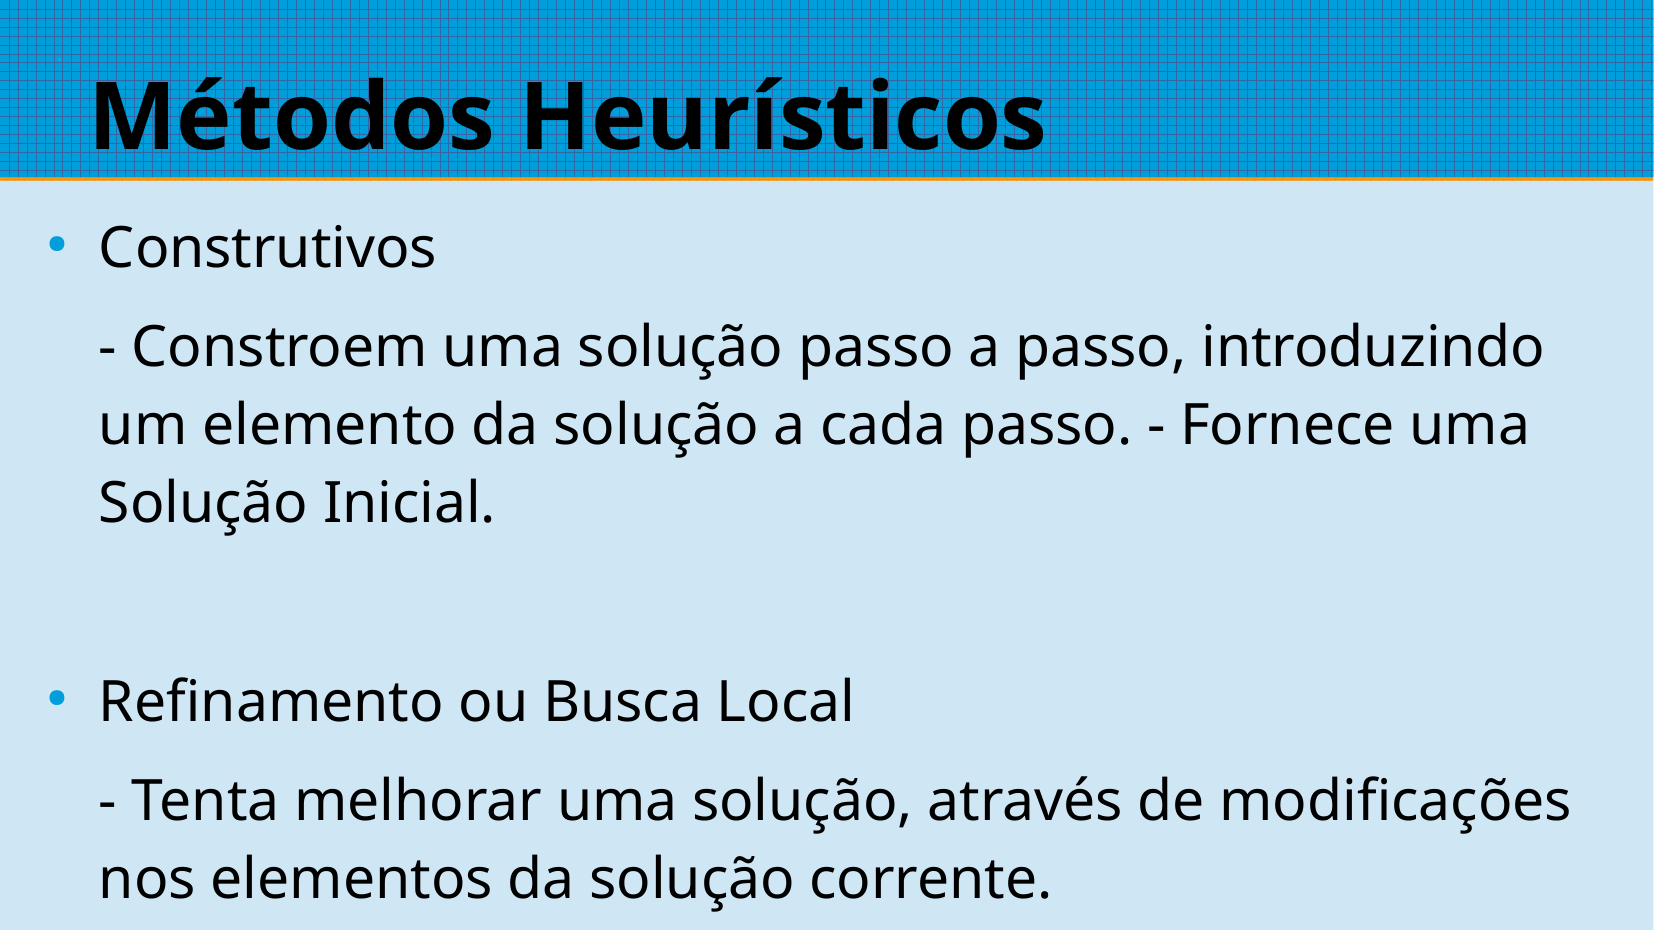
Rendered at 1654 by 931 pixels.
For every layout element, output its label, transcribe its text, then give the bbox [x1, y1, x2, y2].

title Métodos Heurísticos [88, 14, 1565, 178]
list Construtivos - Constroem uma solução passo a passo, introduzindo um elemento da solução a cada passo. - Fornece uma Solução Inicial. Refinamento ou Busca Local - Tenta melhorar uma solução, através de modificações nos elementos da solução corrente. [29, 206, 1625, 916]
